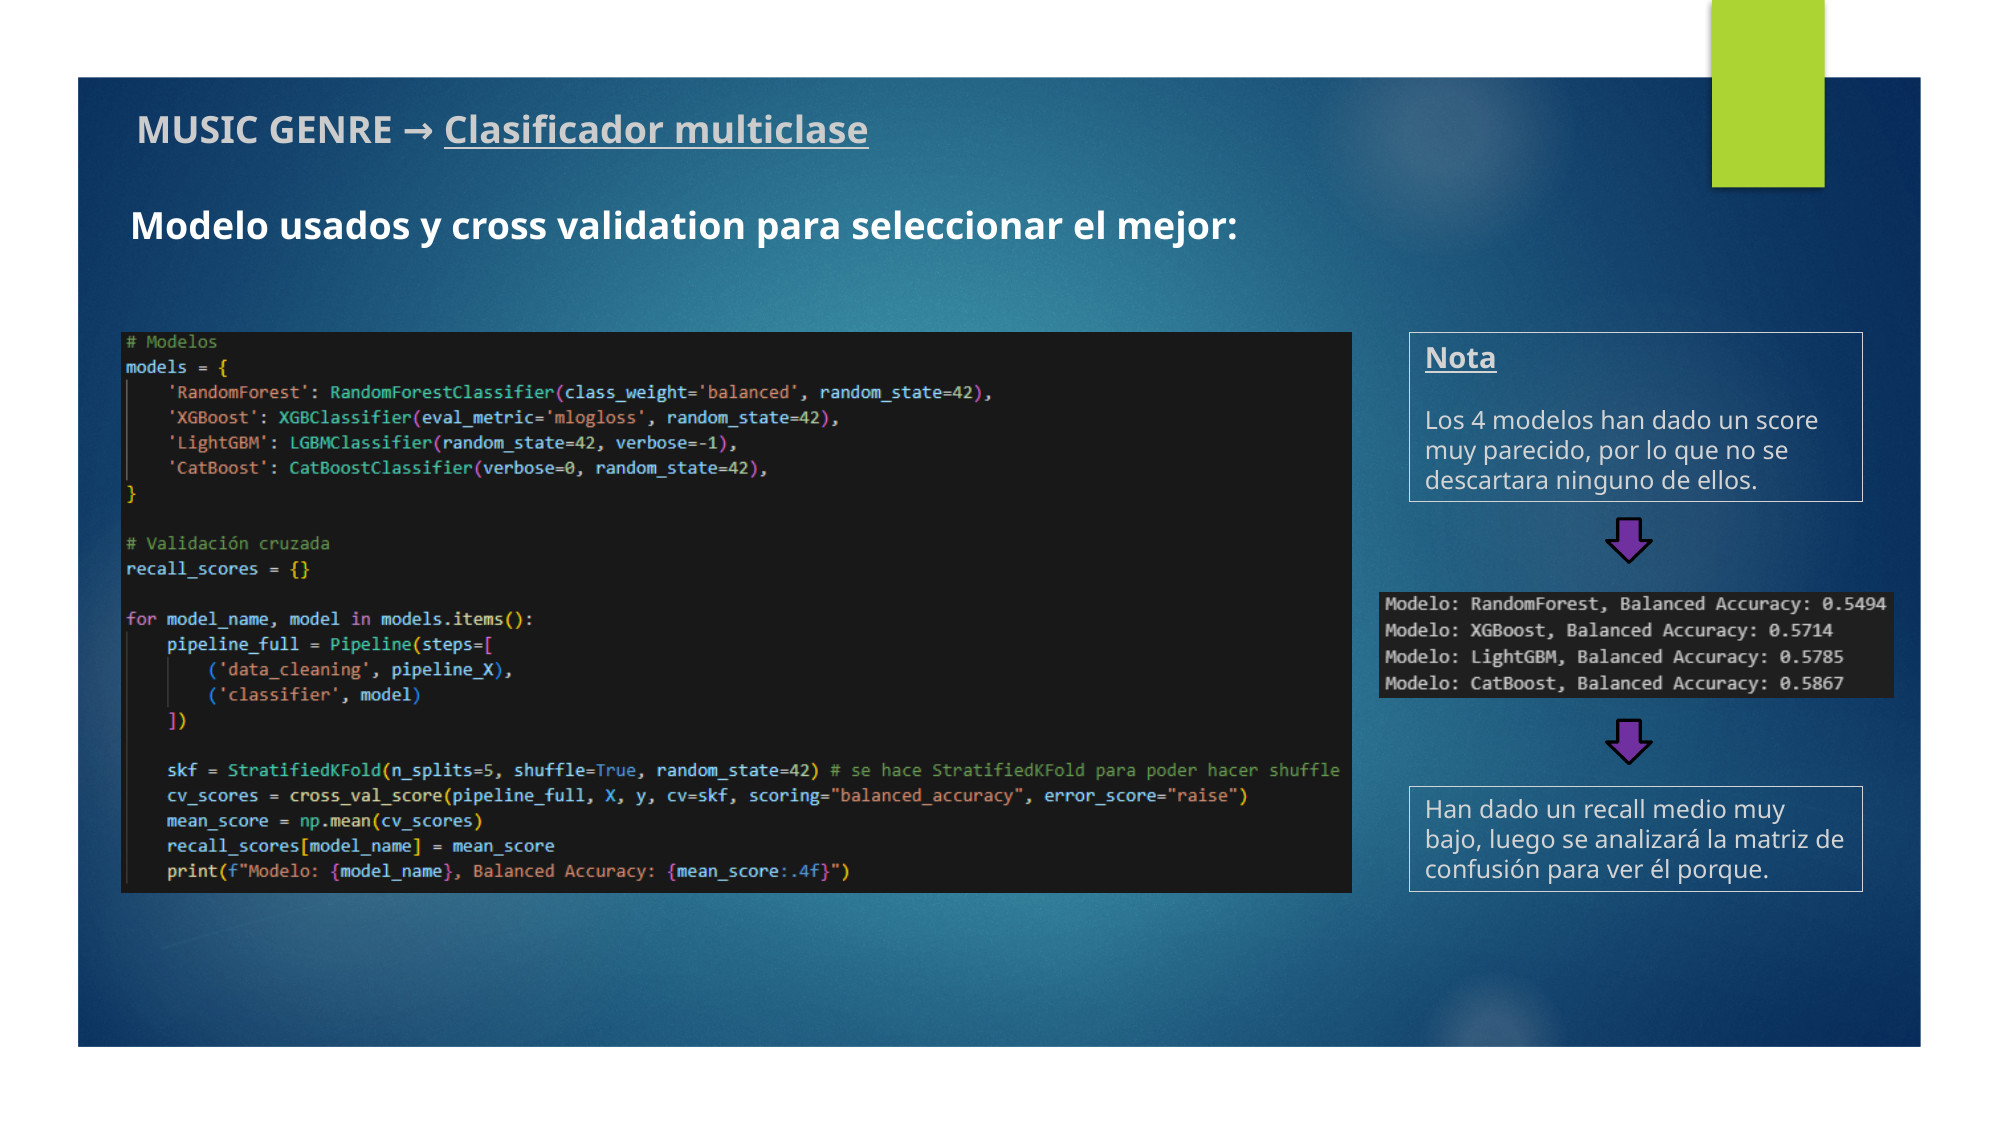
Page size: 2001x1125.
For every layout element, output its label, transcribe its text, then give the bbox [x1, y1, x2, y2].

text_box [1606, 518, 1652, 563]
text_box [1606, 720, 1652, 764]
text_box Han dado un recall medio muy bajo, luego se analizará la matriz de confusión para ver él porque. [1409, 786, 1863, 892]
text_box MUSIC GENRE → Clasificador multiclase [121, 98, 938, 159]
text_box Modelo usados y cross validation para seleccionar el mejor: [115, 195, 1795, 255]
text_box Nota Los 4 modelos han dado un score muy parecido, por lo que no se descartara ninguno de ellos. [1409, 332, 1863, 502]
picture [79, 78, 1920, 1046]
